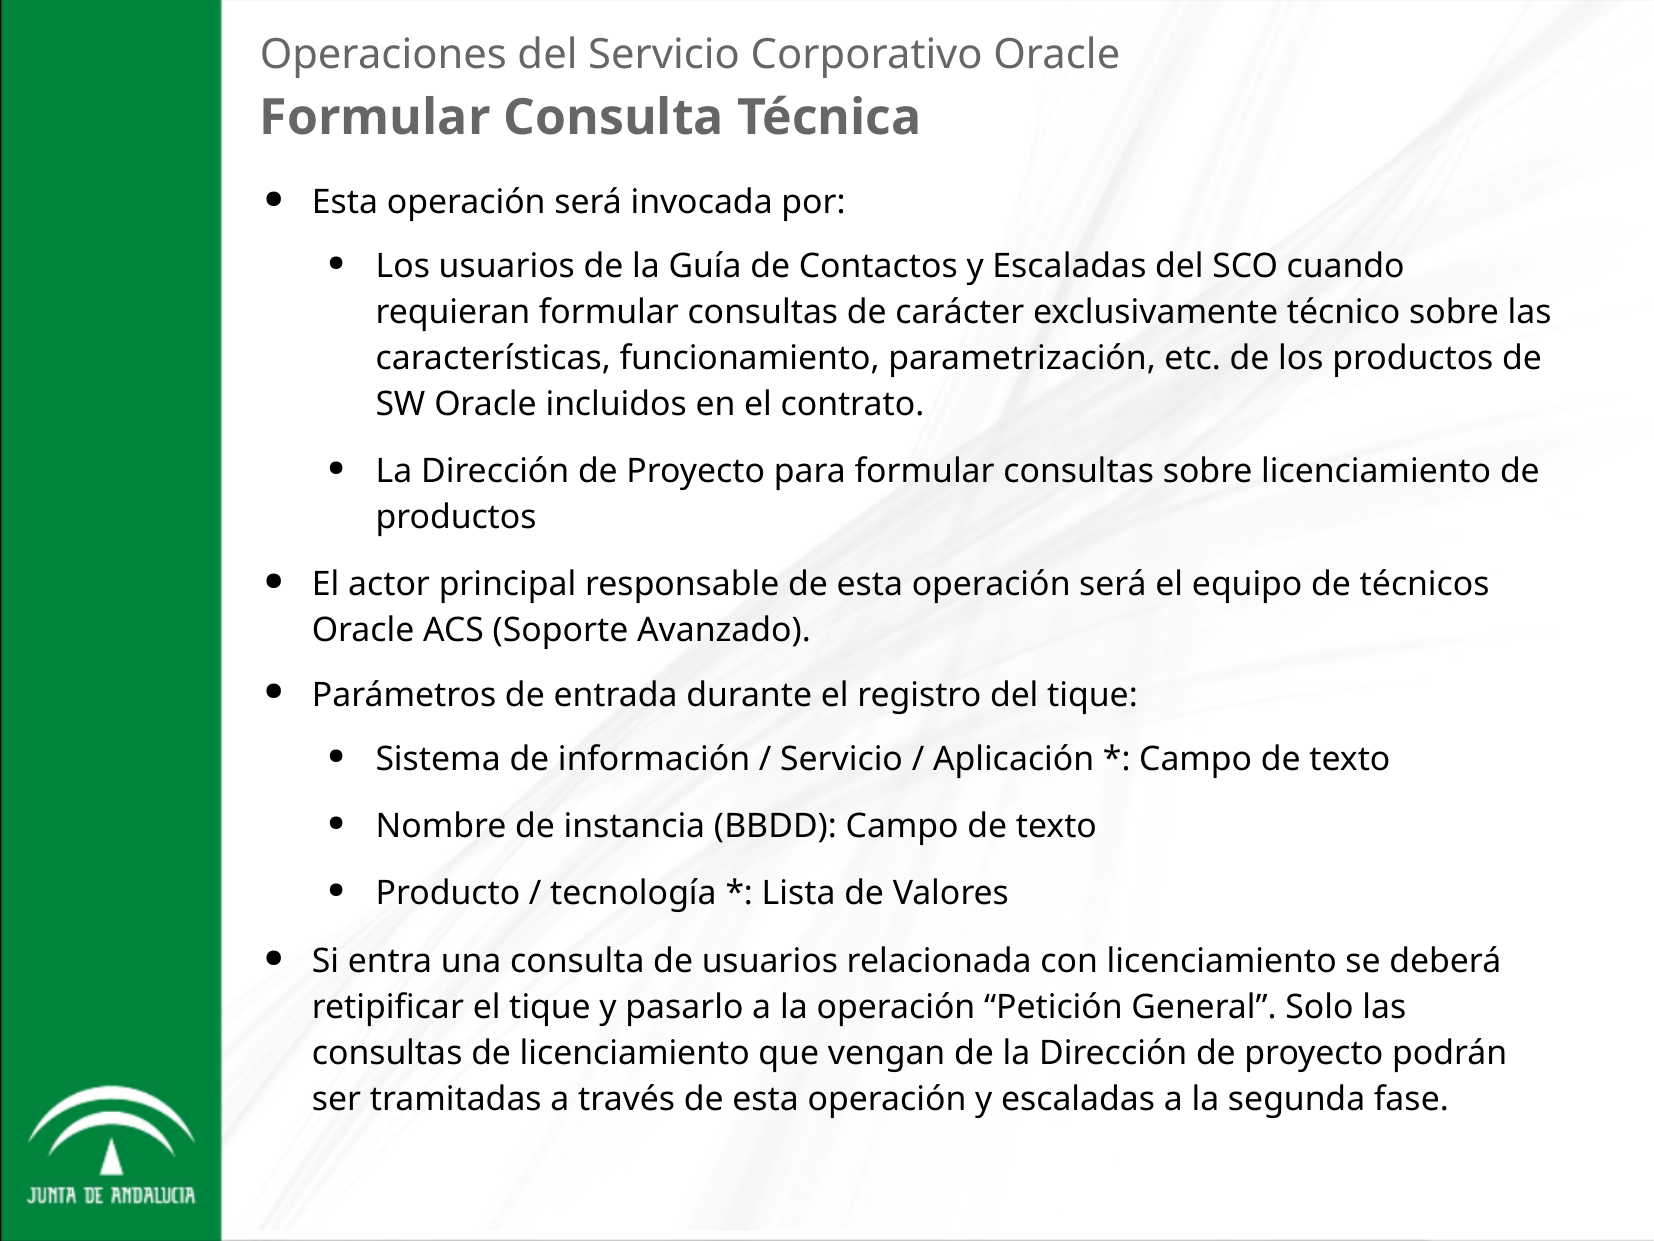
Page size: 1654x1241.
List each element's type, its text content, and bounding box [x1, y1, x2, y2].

title Operaciones del Servicio Corporativo Oracle Formular Consulta Técnica [259, 35, 1577, 139]
list Esta operación será invocada por: Los usuarios de la Guía de Contactos y Escaladas del SCO cuando requieran formular consultas de carácter exclusivamente técnico sobre las características, funcionamiento, parametrización, etc. de los productos de SW Oracle incluidos en el contrato. La Dirección de Proyecto para formular consultas sobre licenciamiento de productos El actor principal responsable de esta operación será el equipo de técnicos Oracle ACS (Soporte Avanzado). Parámetros de entrada durante el registro del tique: Sistema de información / Servicio / Aplicación *: Campo de texto Nombre de instancia (BBDD): Campo de texto Producto / tecnología *: Lista de Valores Si entra una consulta de usuarios relacionada con licenciamiento se deberá retipificar el tique y pasarlo a la operación “Petición General”. Solo las consultas de licenciamiento que vengan de la Dirección de proyecto podrán ser tramitadas a través de esta operación y escaladas a la segunda fase. [248, 177, 1565, 1123]
picture [0, 0, 1654, 1241]
